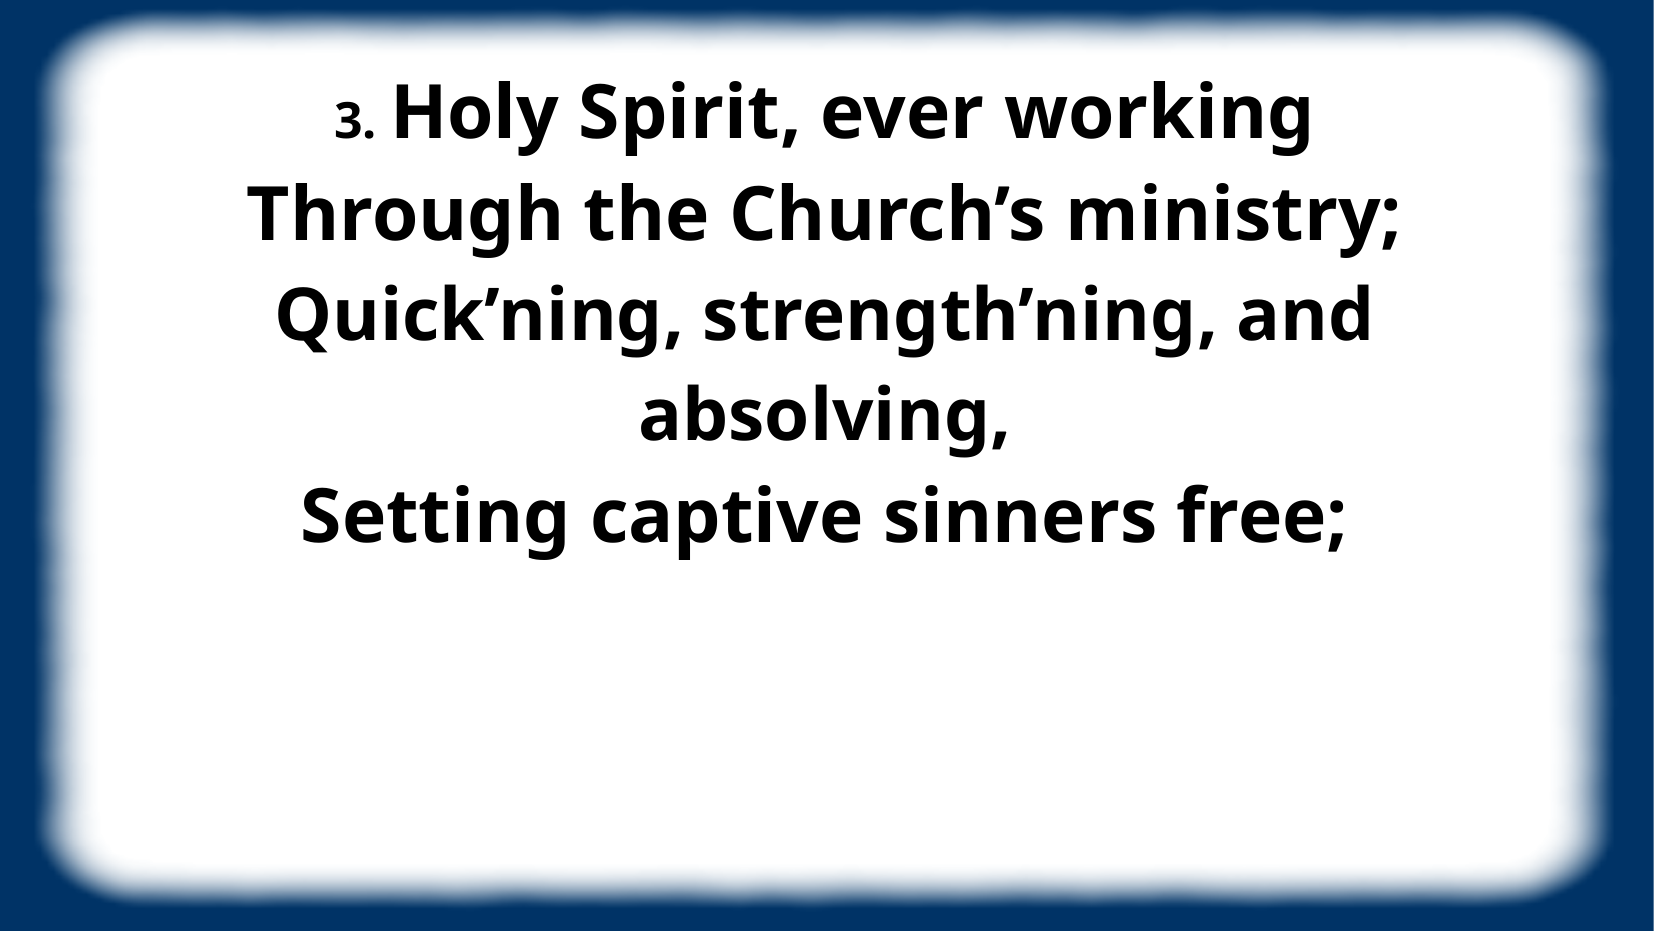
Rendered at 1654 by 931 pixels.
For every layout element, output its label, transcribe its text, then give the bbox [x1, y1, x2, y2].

picture [0, 0, 1654, 931]
text_box 3. Holy Spirit, ever working Through the Church’s ministry; Quick’ning, strength’ning, and absolving, Setting captive sinners free; [90, 50, 1561, 466]
